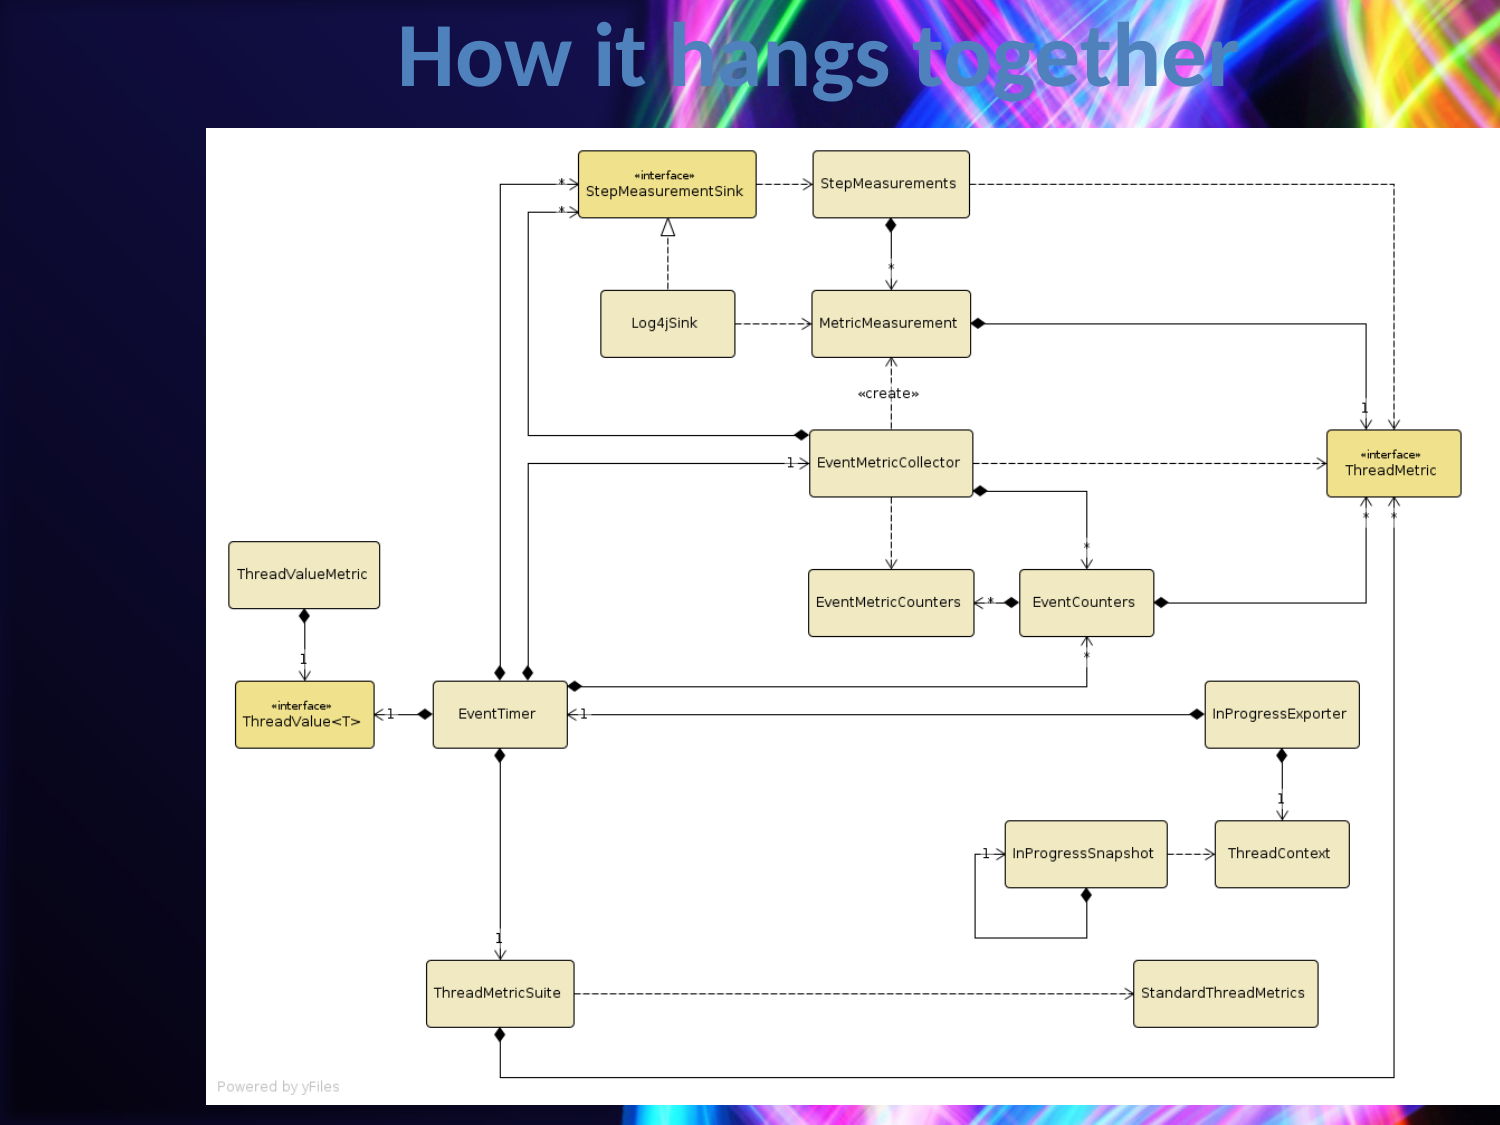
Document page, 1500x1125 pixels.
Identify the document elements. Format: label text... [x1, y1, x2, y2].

picture [0, 0, 1500, 1125]
title How it hangs together [213, 9, 1425, 119]
